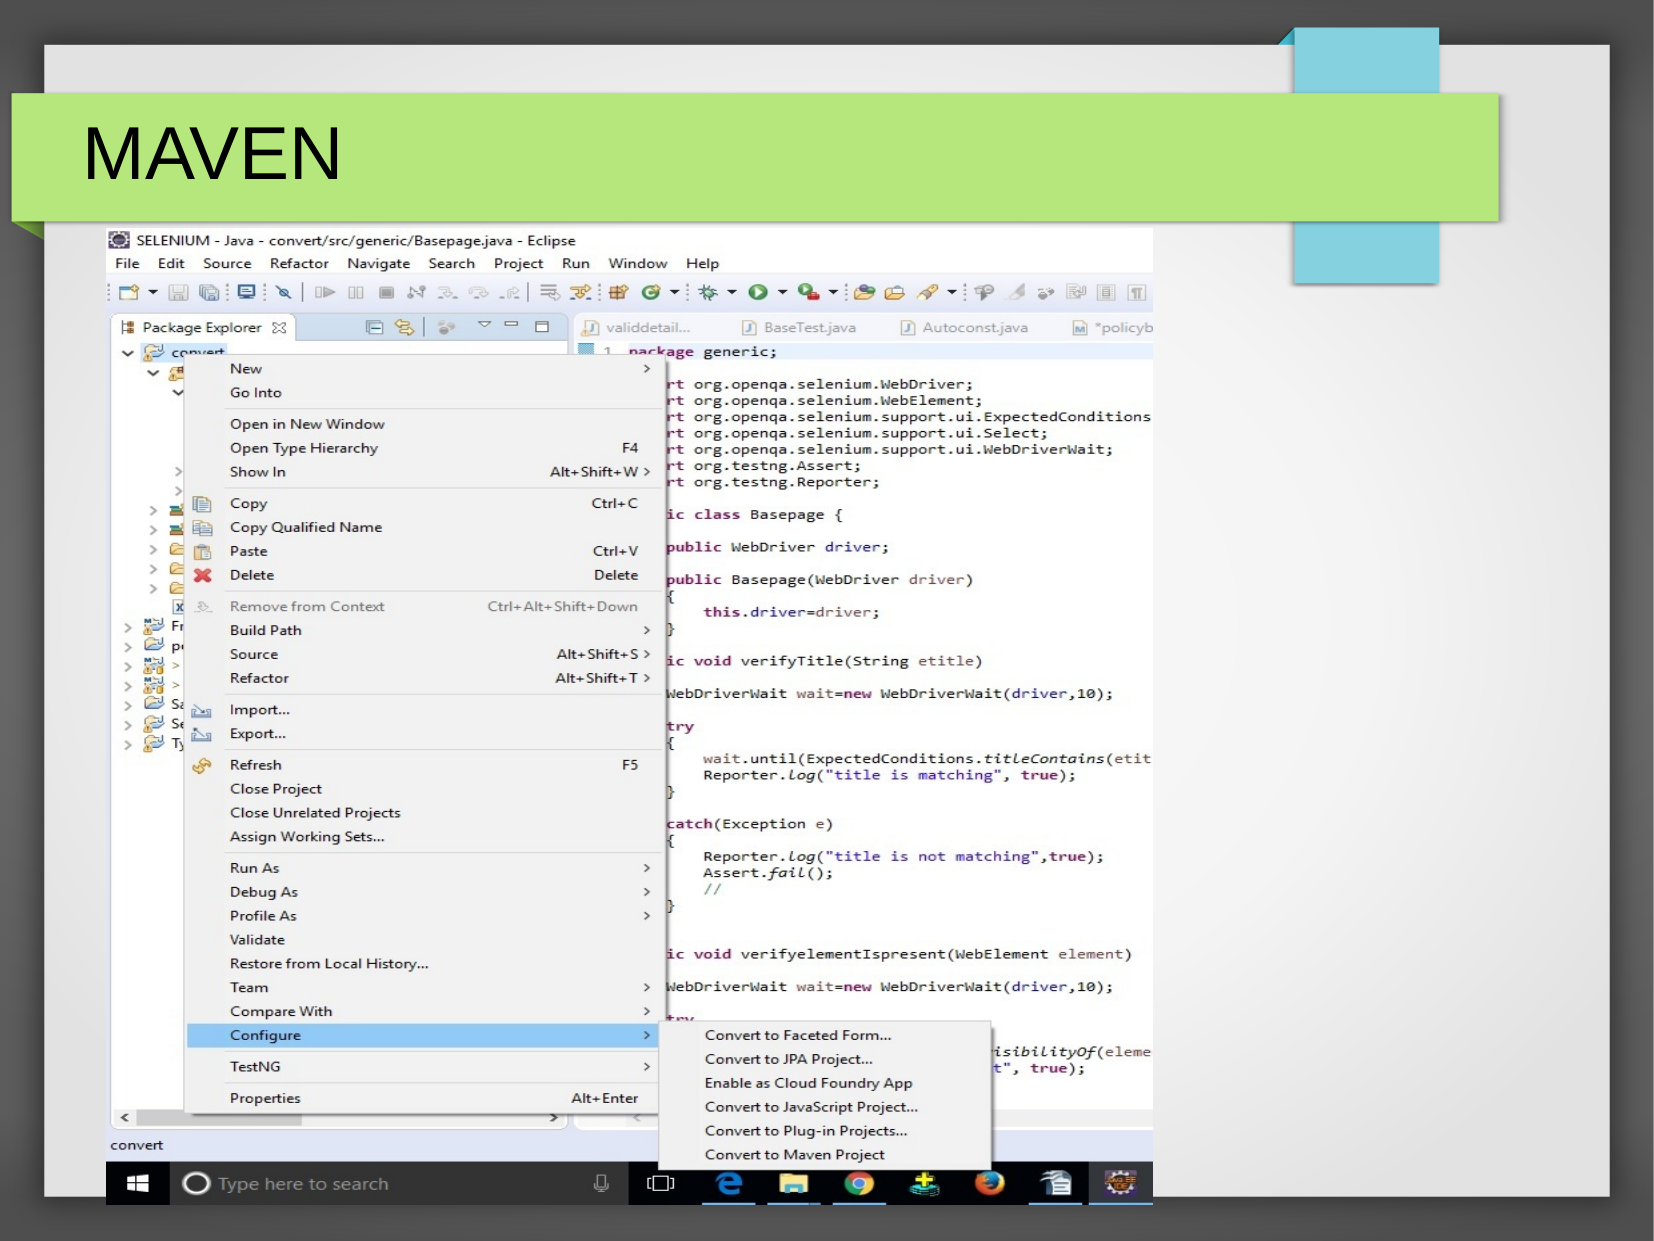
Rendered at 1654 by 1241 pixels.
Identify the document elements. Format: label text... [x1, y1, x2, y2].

picture [0, 0, 1654, 1241]
title MAVEN [82, 94, 1264, 213]
